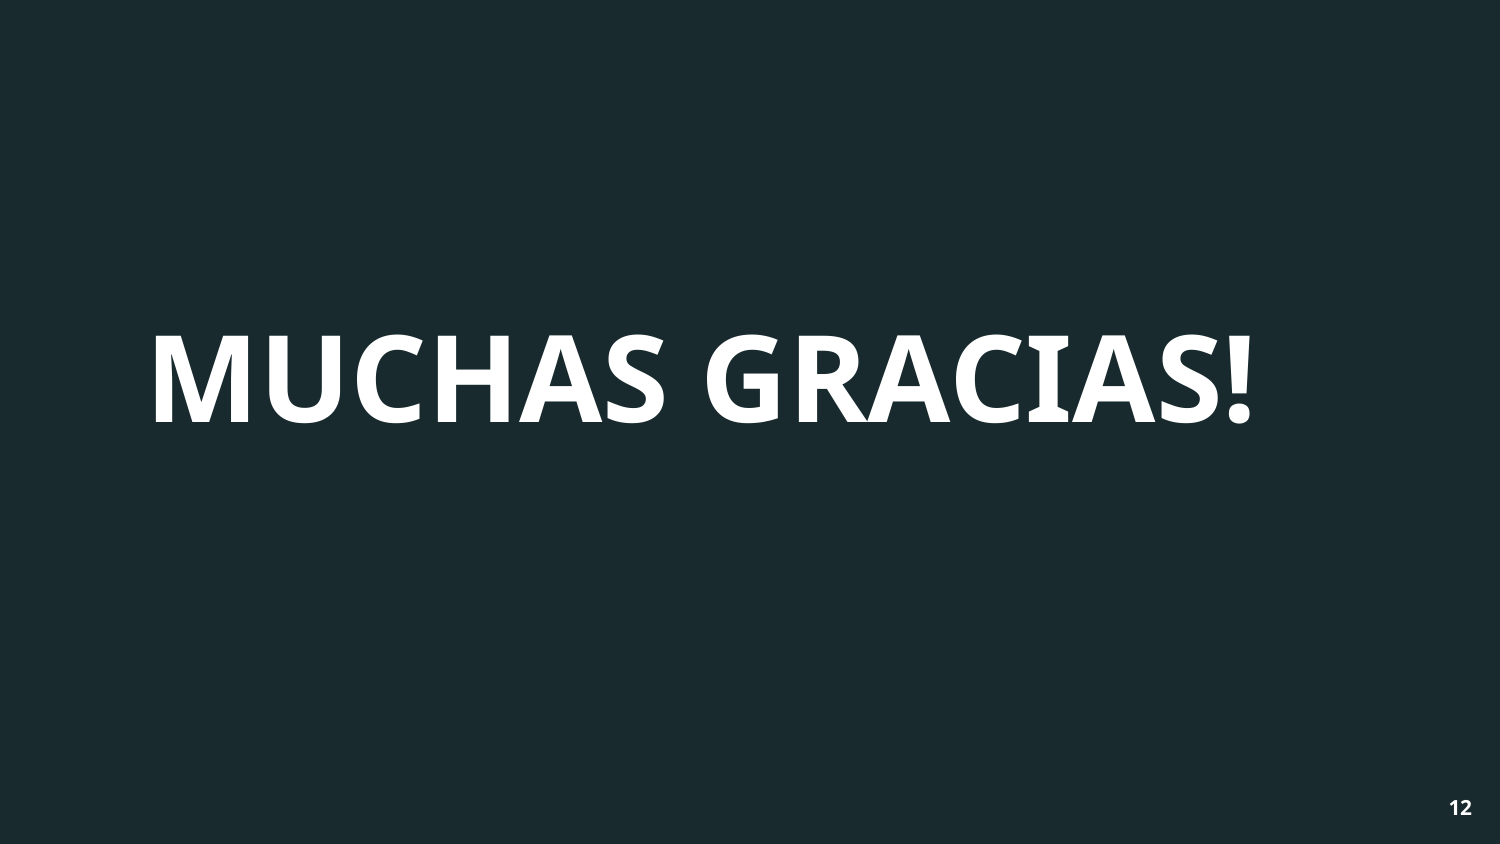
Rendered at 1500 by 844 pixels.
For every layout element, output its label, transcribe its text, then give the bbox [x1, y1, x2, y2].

title MUCHAS GRACIAS! [130, 302, 1370, 510]
slide_number <number> [1397, 779, 1487, 844]
